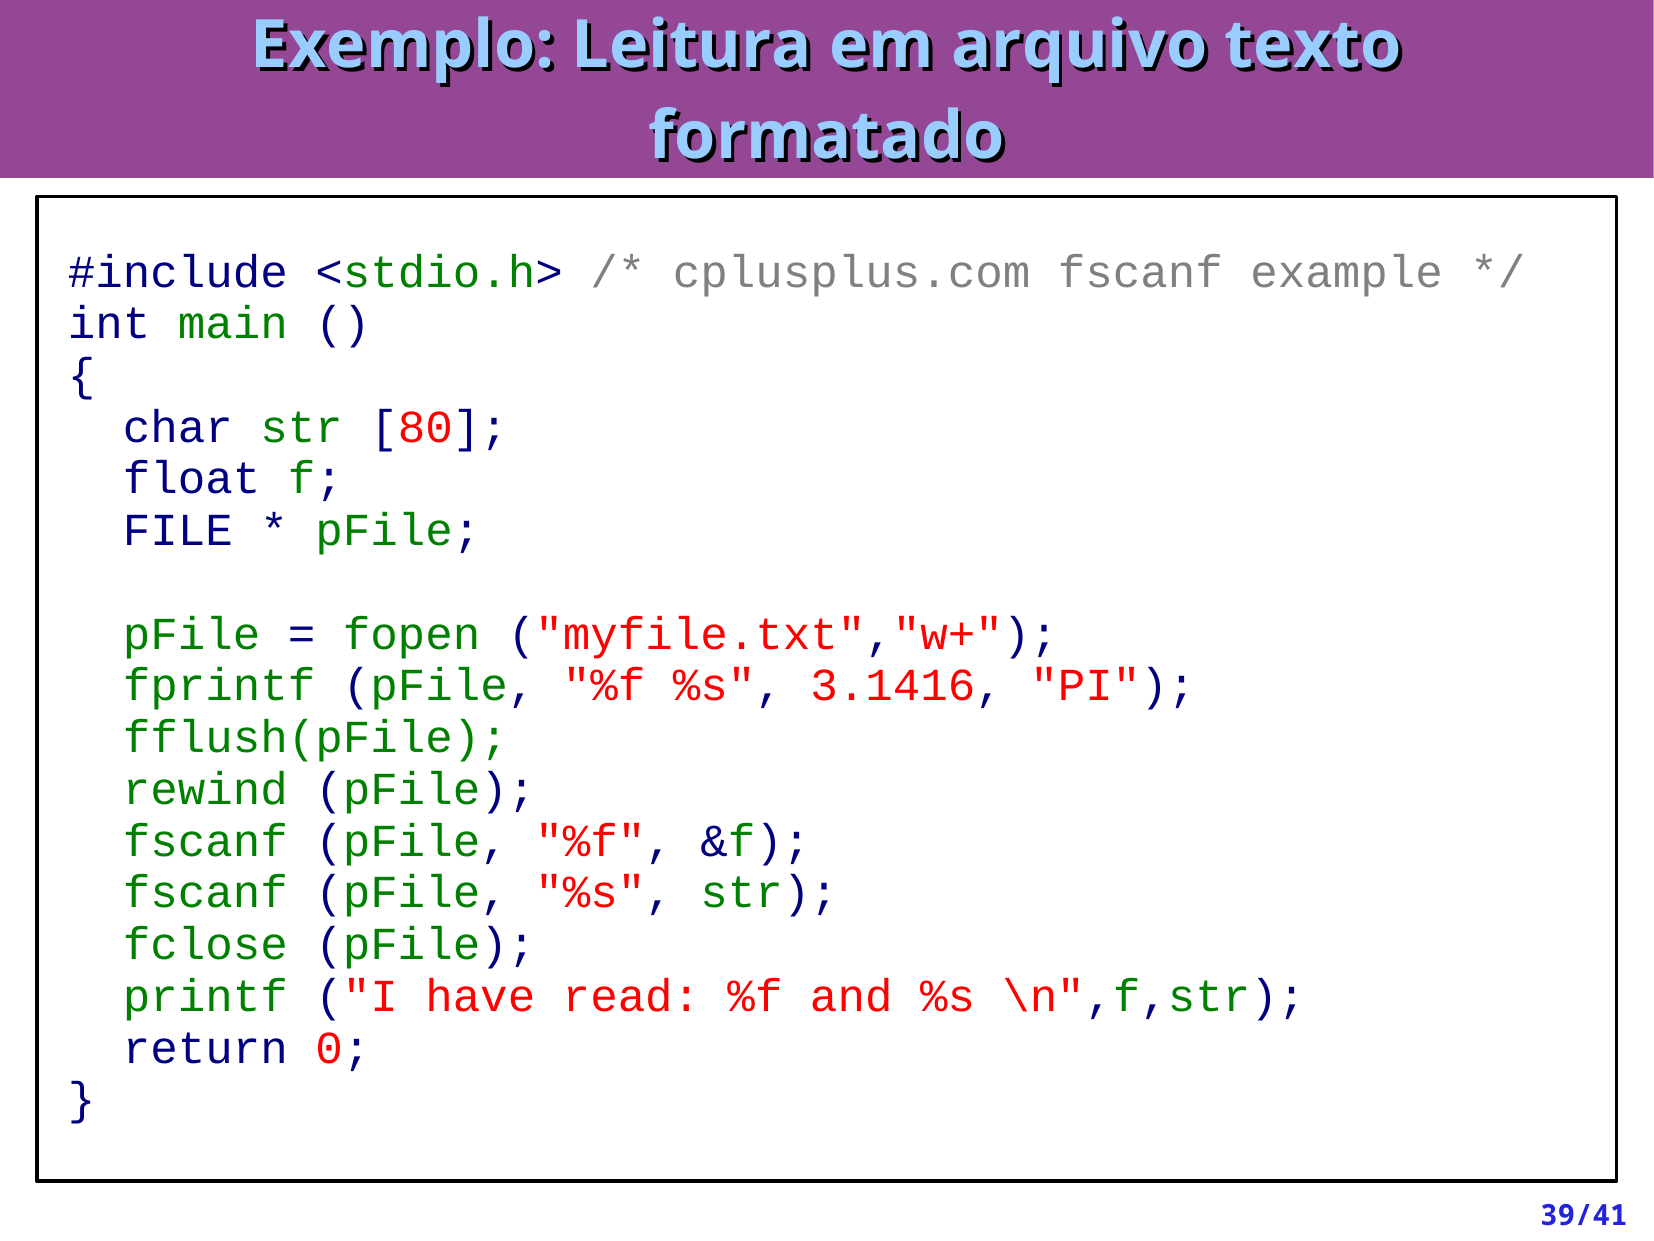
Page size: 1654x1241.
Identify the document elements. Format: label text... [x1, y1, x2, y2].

text_box #include <stdio.h> /* cplusplus.com fscanf example */ int main () { char str [80]; float f; FILE * pFile; pFile = fopen ("myfile.txt","w+"); fprintf (pFile, "%f %s", 3.1416, "PI"); fflush(pFile); rewind (pFile); fscanf (pFile, "%f", &f); fscanf (pFile, "%s", str); fclose (pFile); printf ("I have read: %f and %s \n",f,str); return 0; } [36, 196, 1617, 1182]
title Exemplo: Leitura em arquivo texto formatado [82, 0, 1571, 176]
